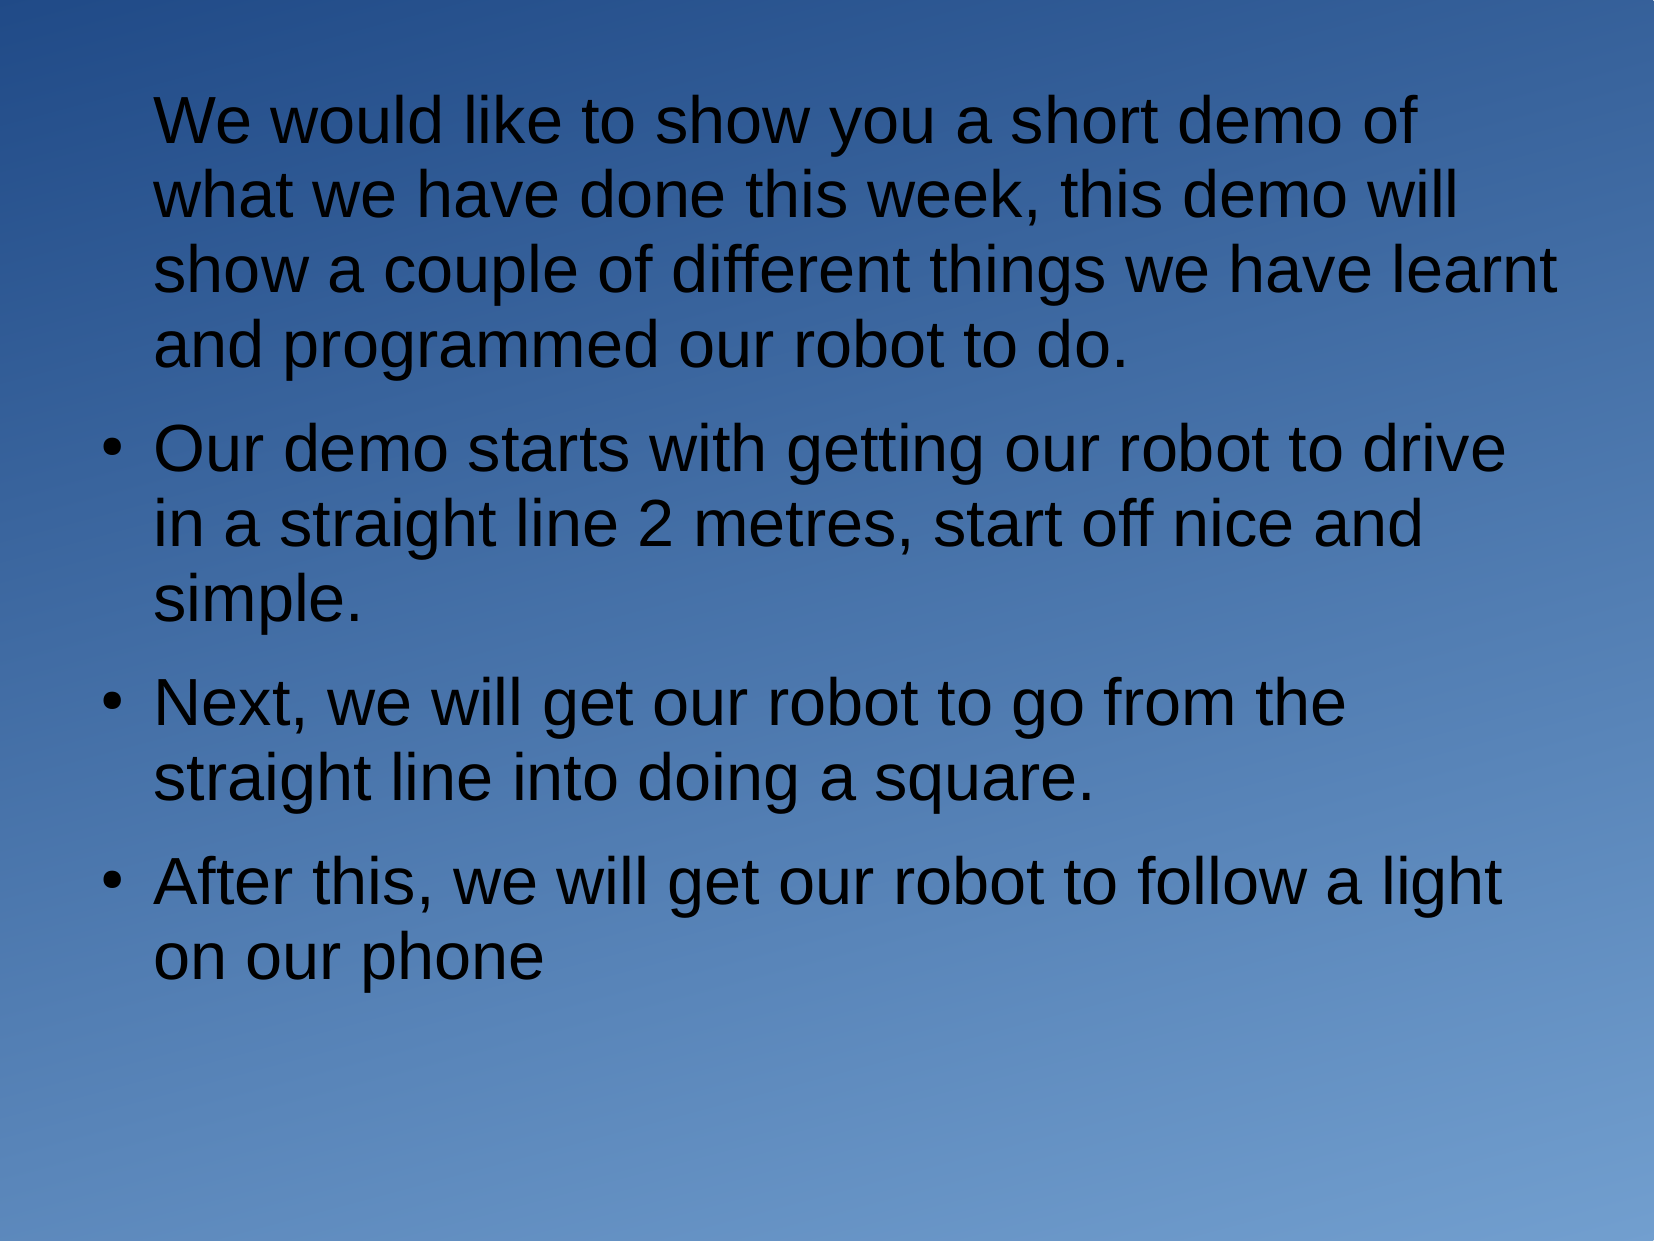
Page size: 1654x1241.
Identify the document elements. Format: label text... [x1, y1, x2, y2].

list We would like to show you a short demo of what we have done this week, this demo will show a couple of different things we have learnt and programmed our robot to do. Our demo starts with getting our robot to drive in a straight line 2 metres, start off nice and simple. Next, we will get our robot to go from the straight line into doing a square. After this, we will get our robot to follow a light on our phone [82, 82, 1571, 1158]
